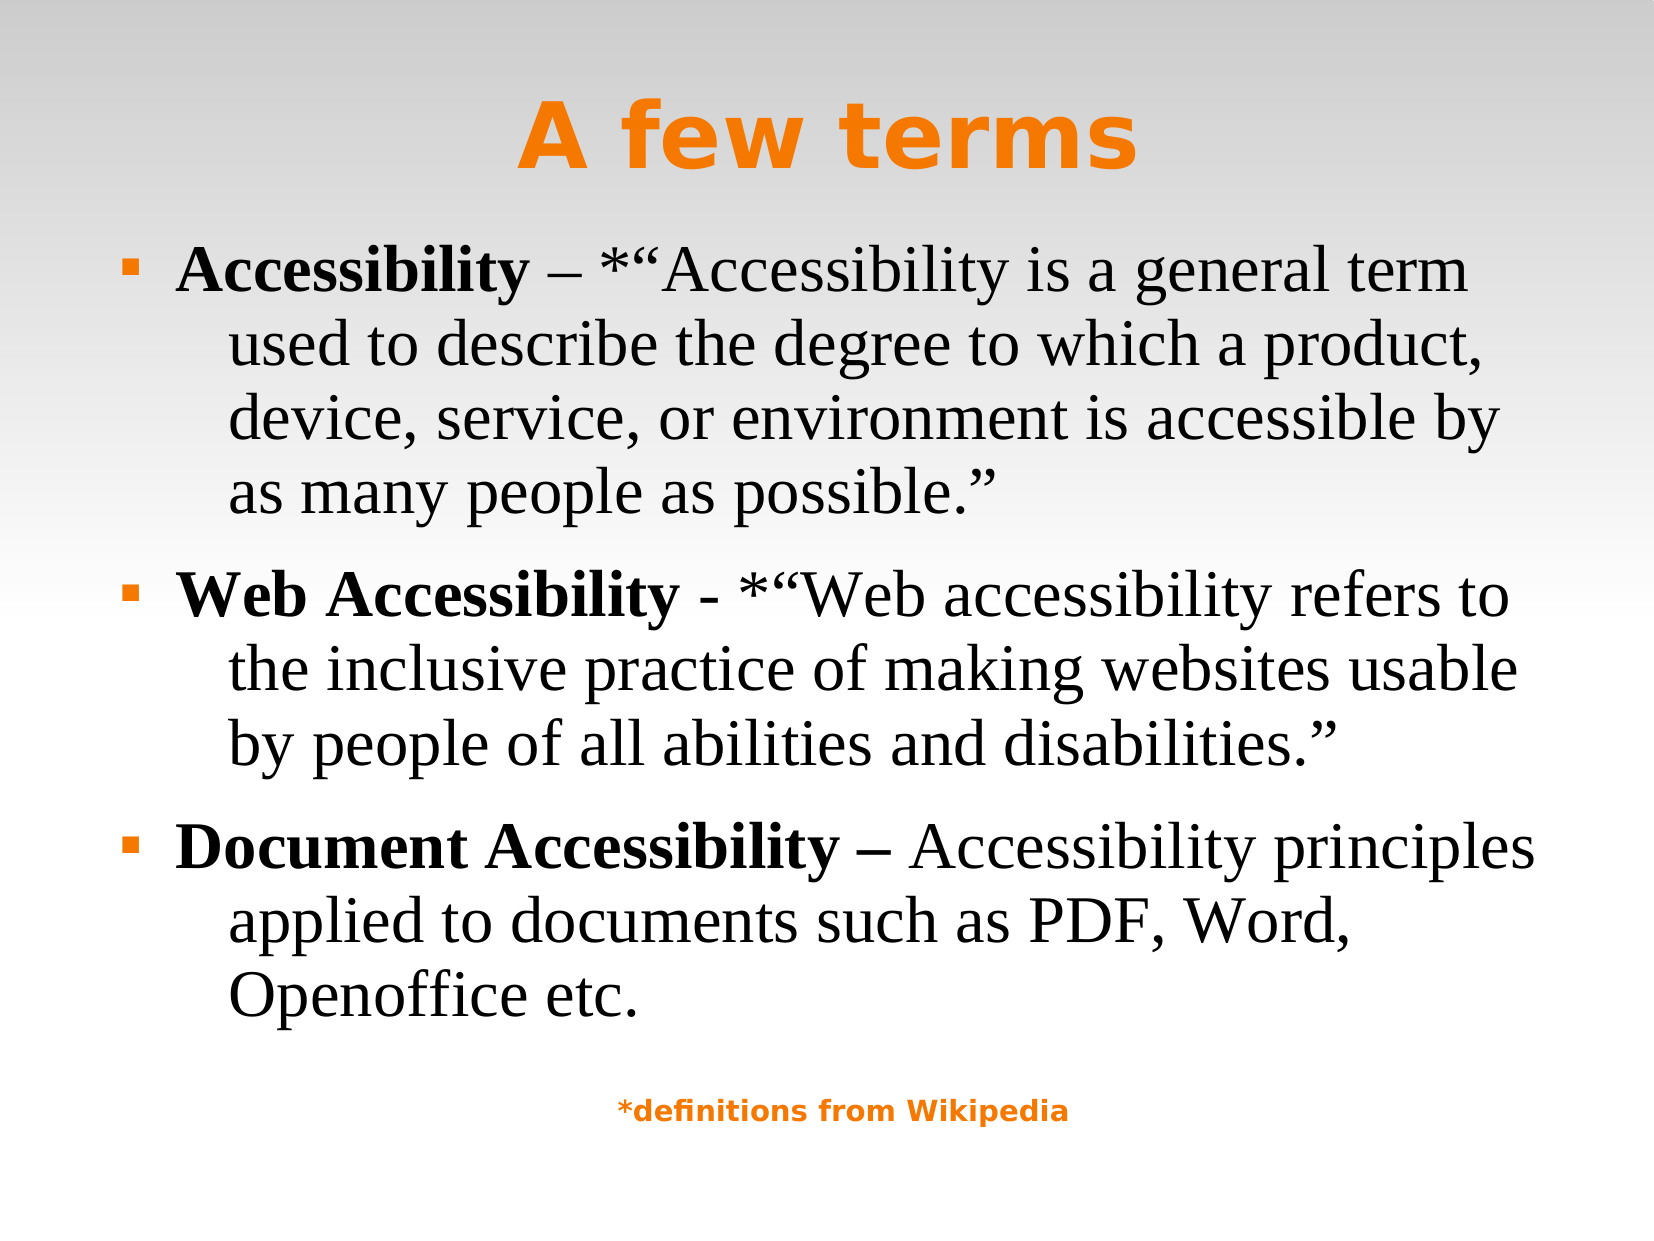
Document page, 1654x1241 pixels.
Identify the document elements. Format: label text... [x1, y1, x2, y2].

title A few terms [82, 49, 1576, 226]
title *definitions from Wikipedia [112, 1065, 1576, 1158]
list Accessibility – *“Accessibility is a general term used to describe the degree to which a product, device, service, or environment is accessible by as many people as possible.” Web Accessibility - *“Web accessibility refers to the inclusive practice of making websites usable by people of all abilities and disabilities.” Document Accessibility – Accessibility principles applied to documents such as PDF, Word, Openoffice etc. [86, 231, 1576, 1051]
